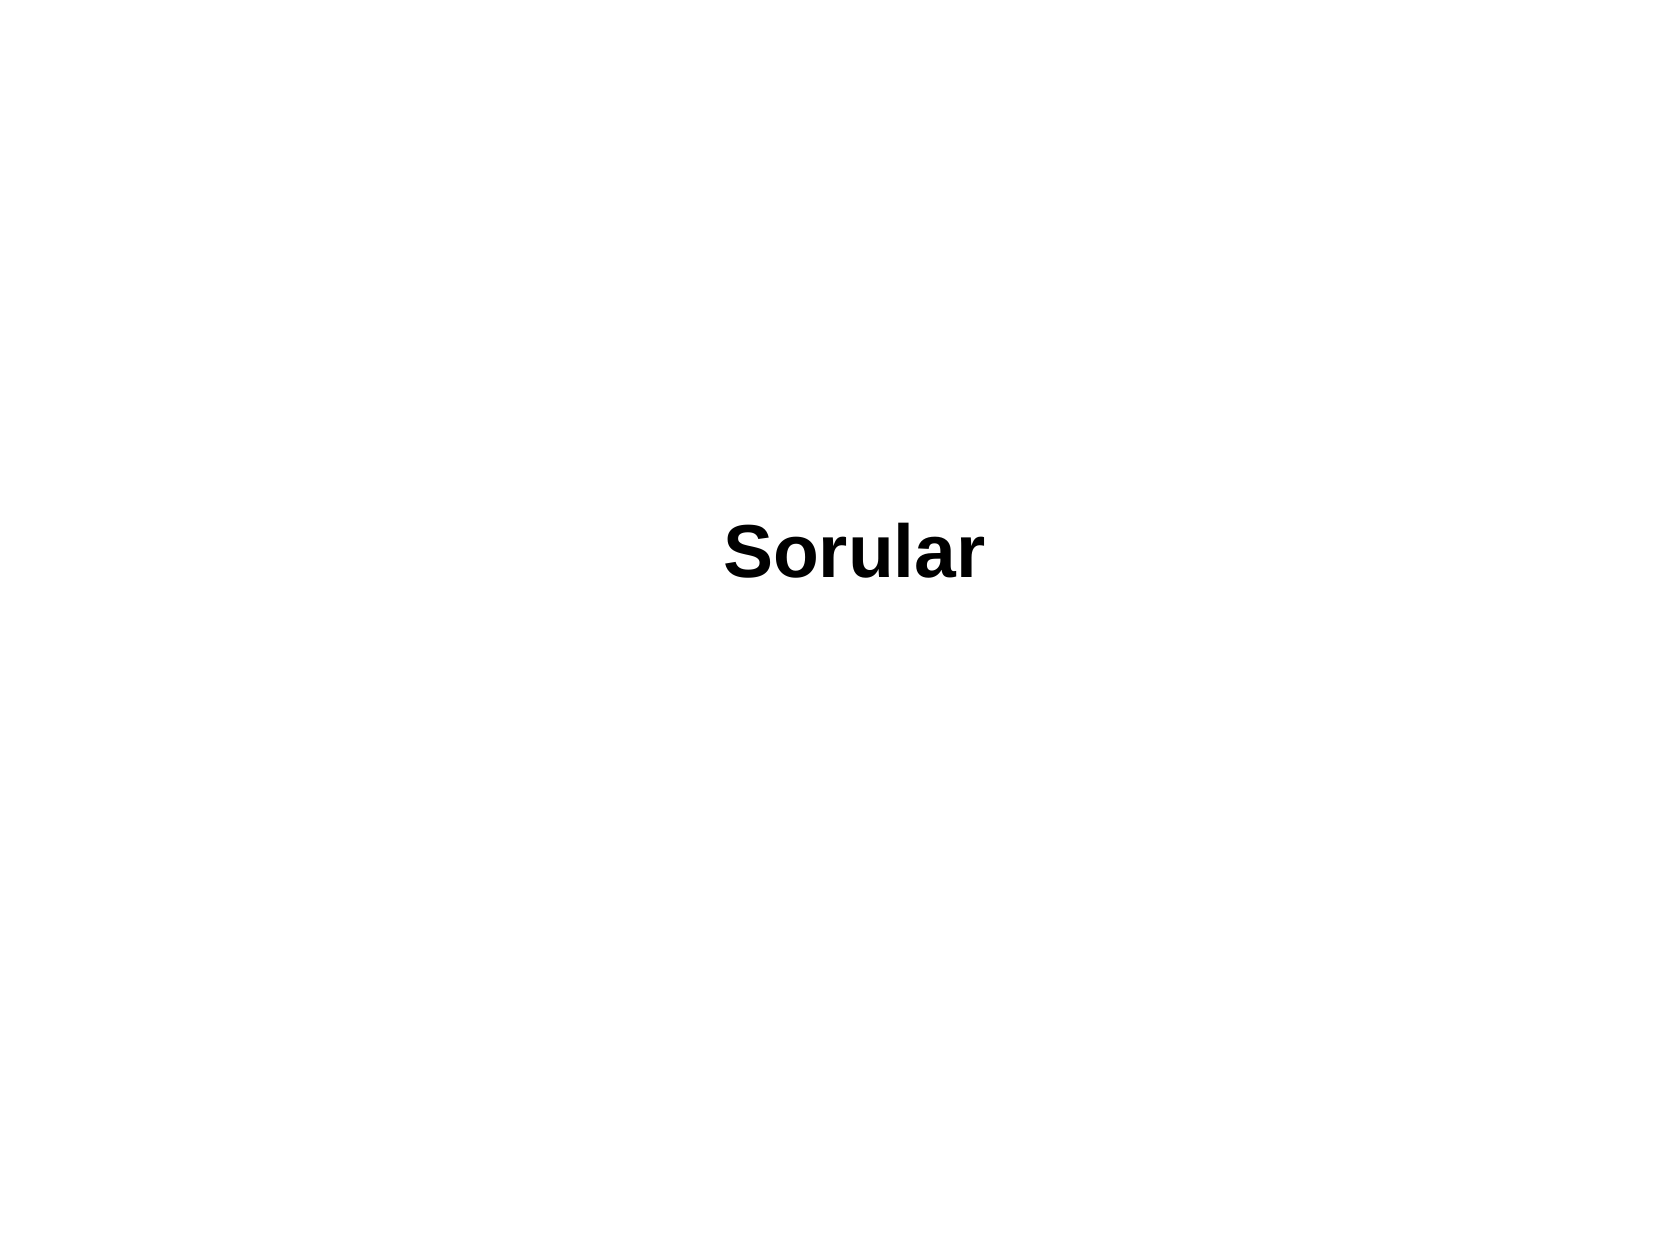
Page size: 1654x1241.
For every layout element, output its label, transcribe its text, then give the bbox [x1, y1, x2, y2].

text_box Sorular [708, 501, 1001, 614]
